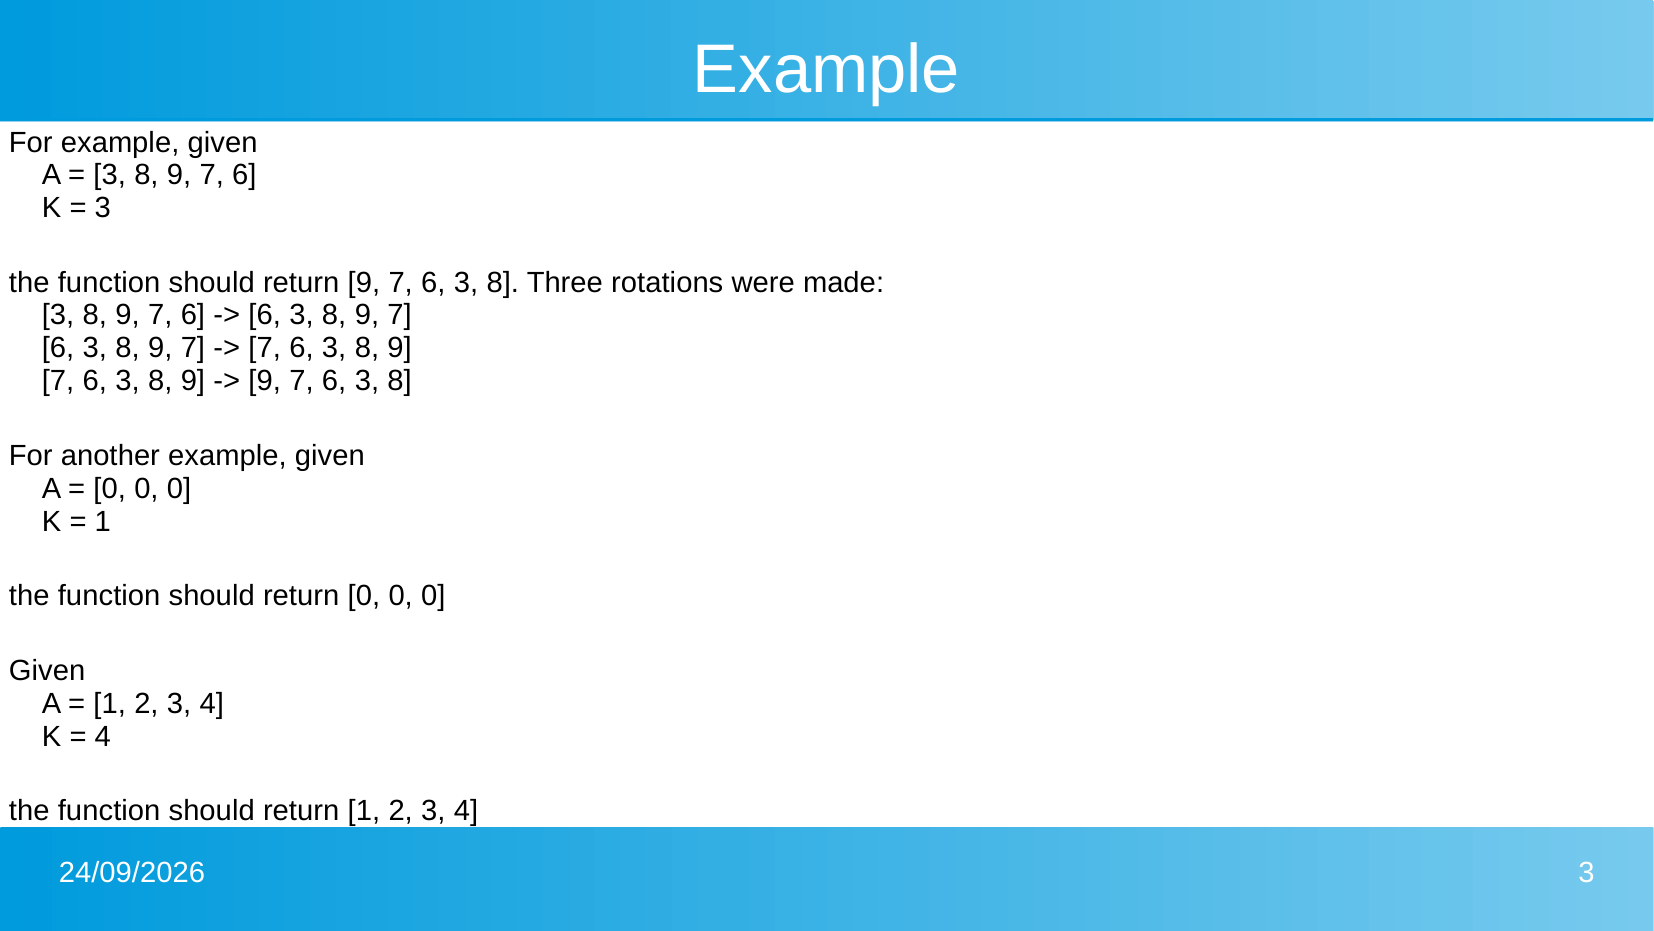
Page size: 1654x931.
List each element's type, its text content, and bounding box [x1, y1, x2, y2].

title Example [59, 29, 1595, 108]
text_box For example, given A = [3, 8, 9, 7, 6] K = 3 the function should return [9, 7, 6, 3, 8]. Three rotations were made: [3, 8, 9, 7, 6] -> [6, 3, 8, 9, 7] [6, 3, 8, 9, 7] -> [7, 6, 3, 8, 9] [7, 6, 3, 8, 9] -> [9, 7, 6, 3, 8] For another example, given A = [0, 0, 0] K = 1 the function should return [0, 0, 0] Given A = [1, 2, 3, 4] K = 4 the function should return [1, 2, 3, 4] [0, 118, 1589, 835]
